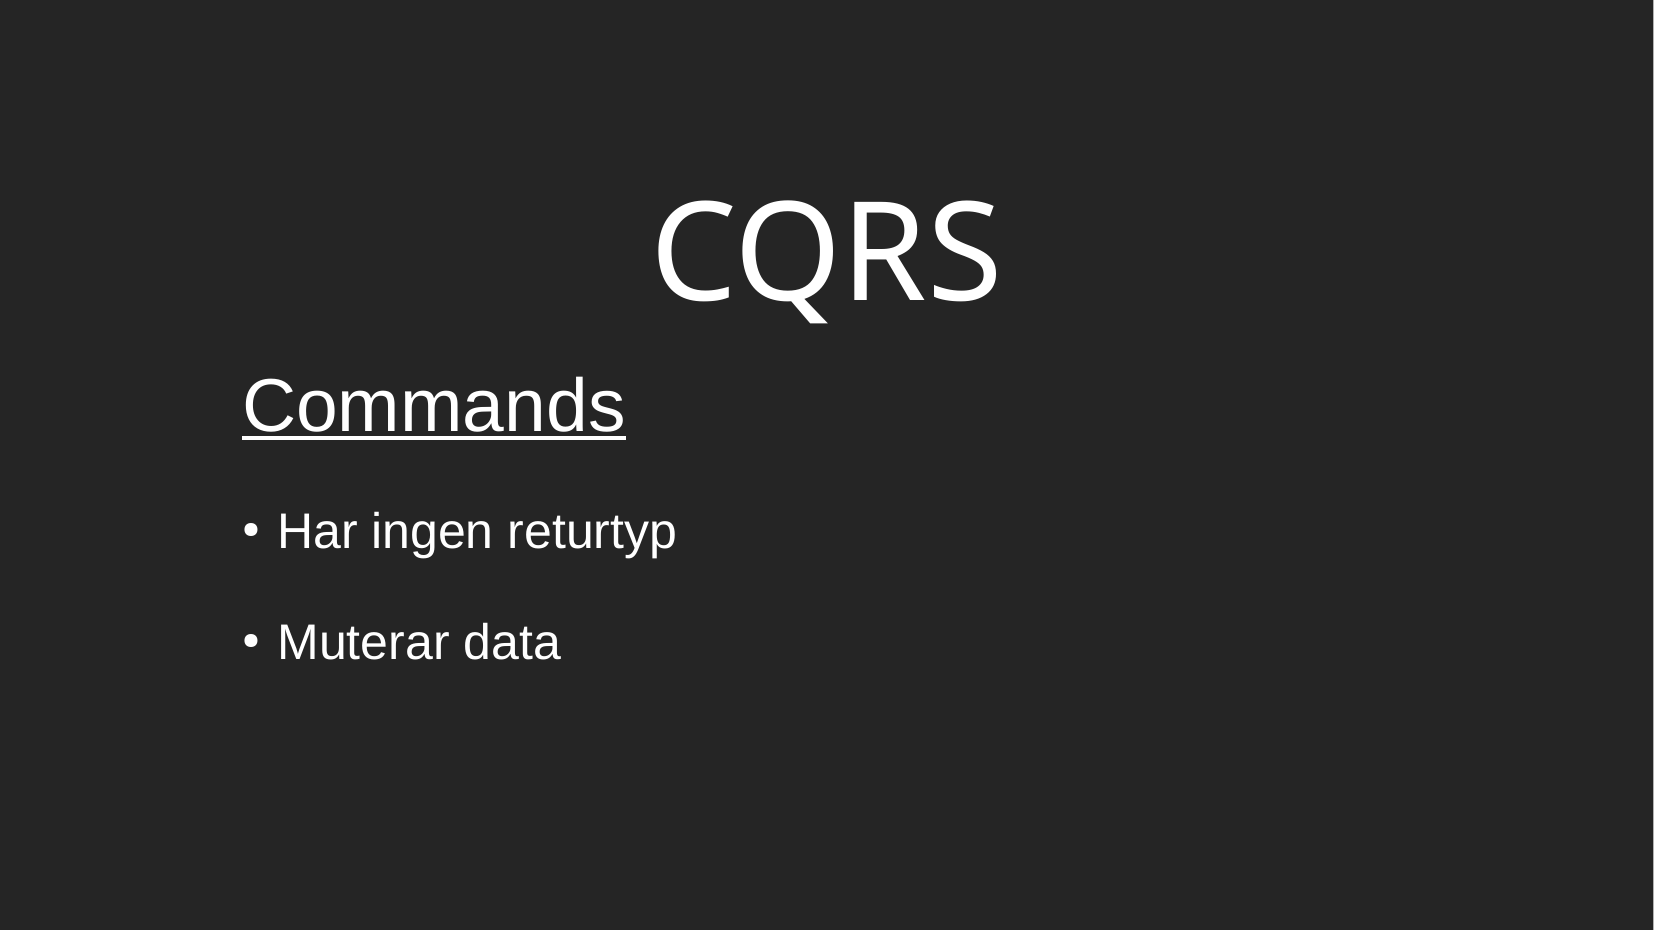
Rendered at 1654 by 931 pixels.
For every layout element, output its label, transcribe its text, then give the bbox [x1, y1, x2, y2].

title CQRS [82, 140, 1571, 355]
text_box Commands Har ingen returtyp Muterar data [206, 363, 827, 782]
